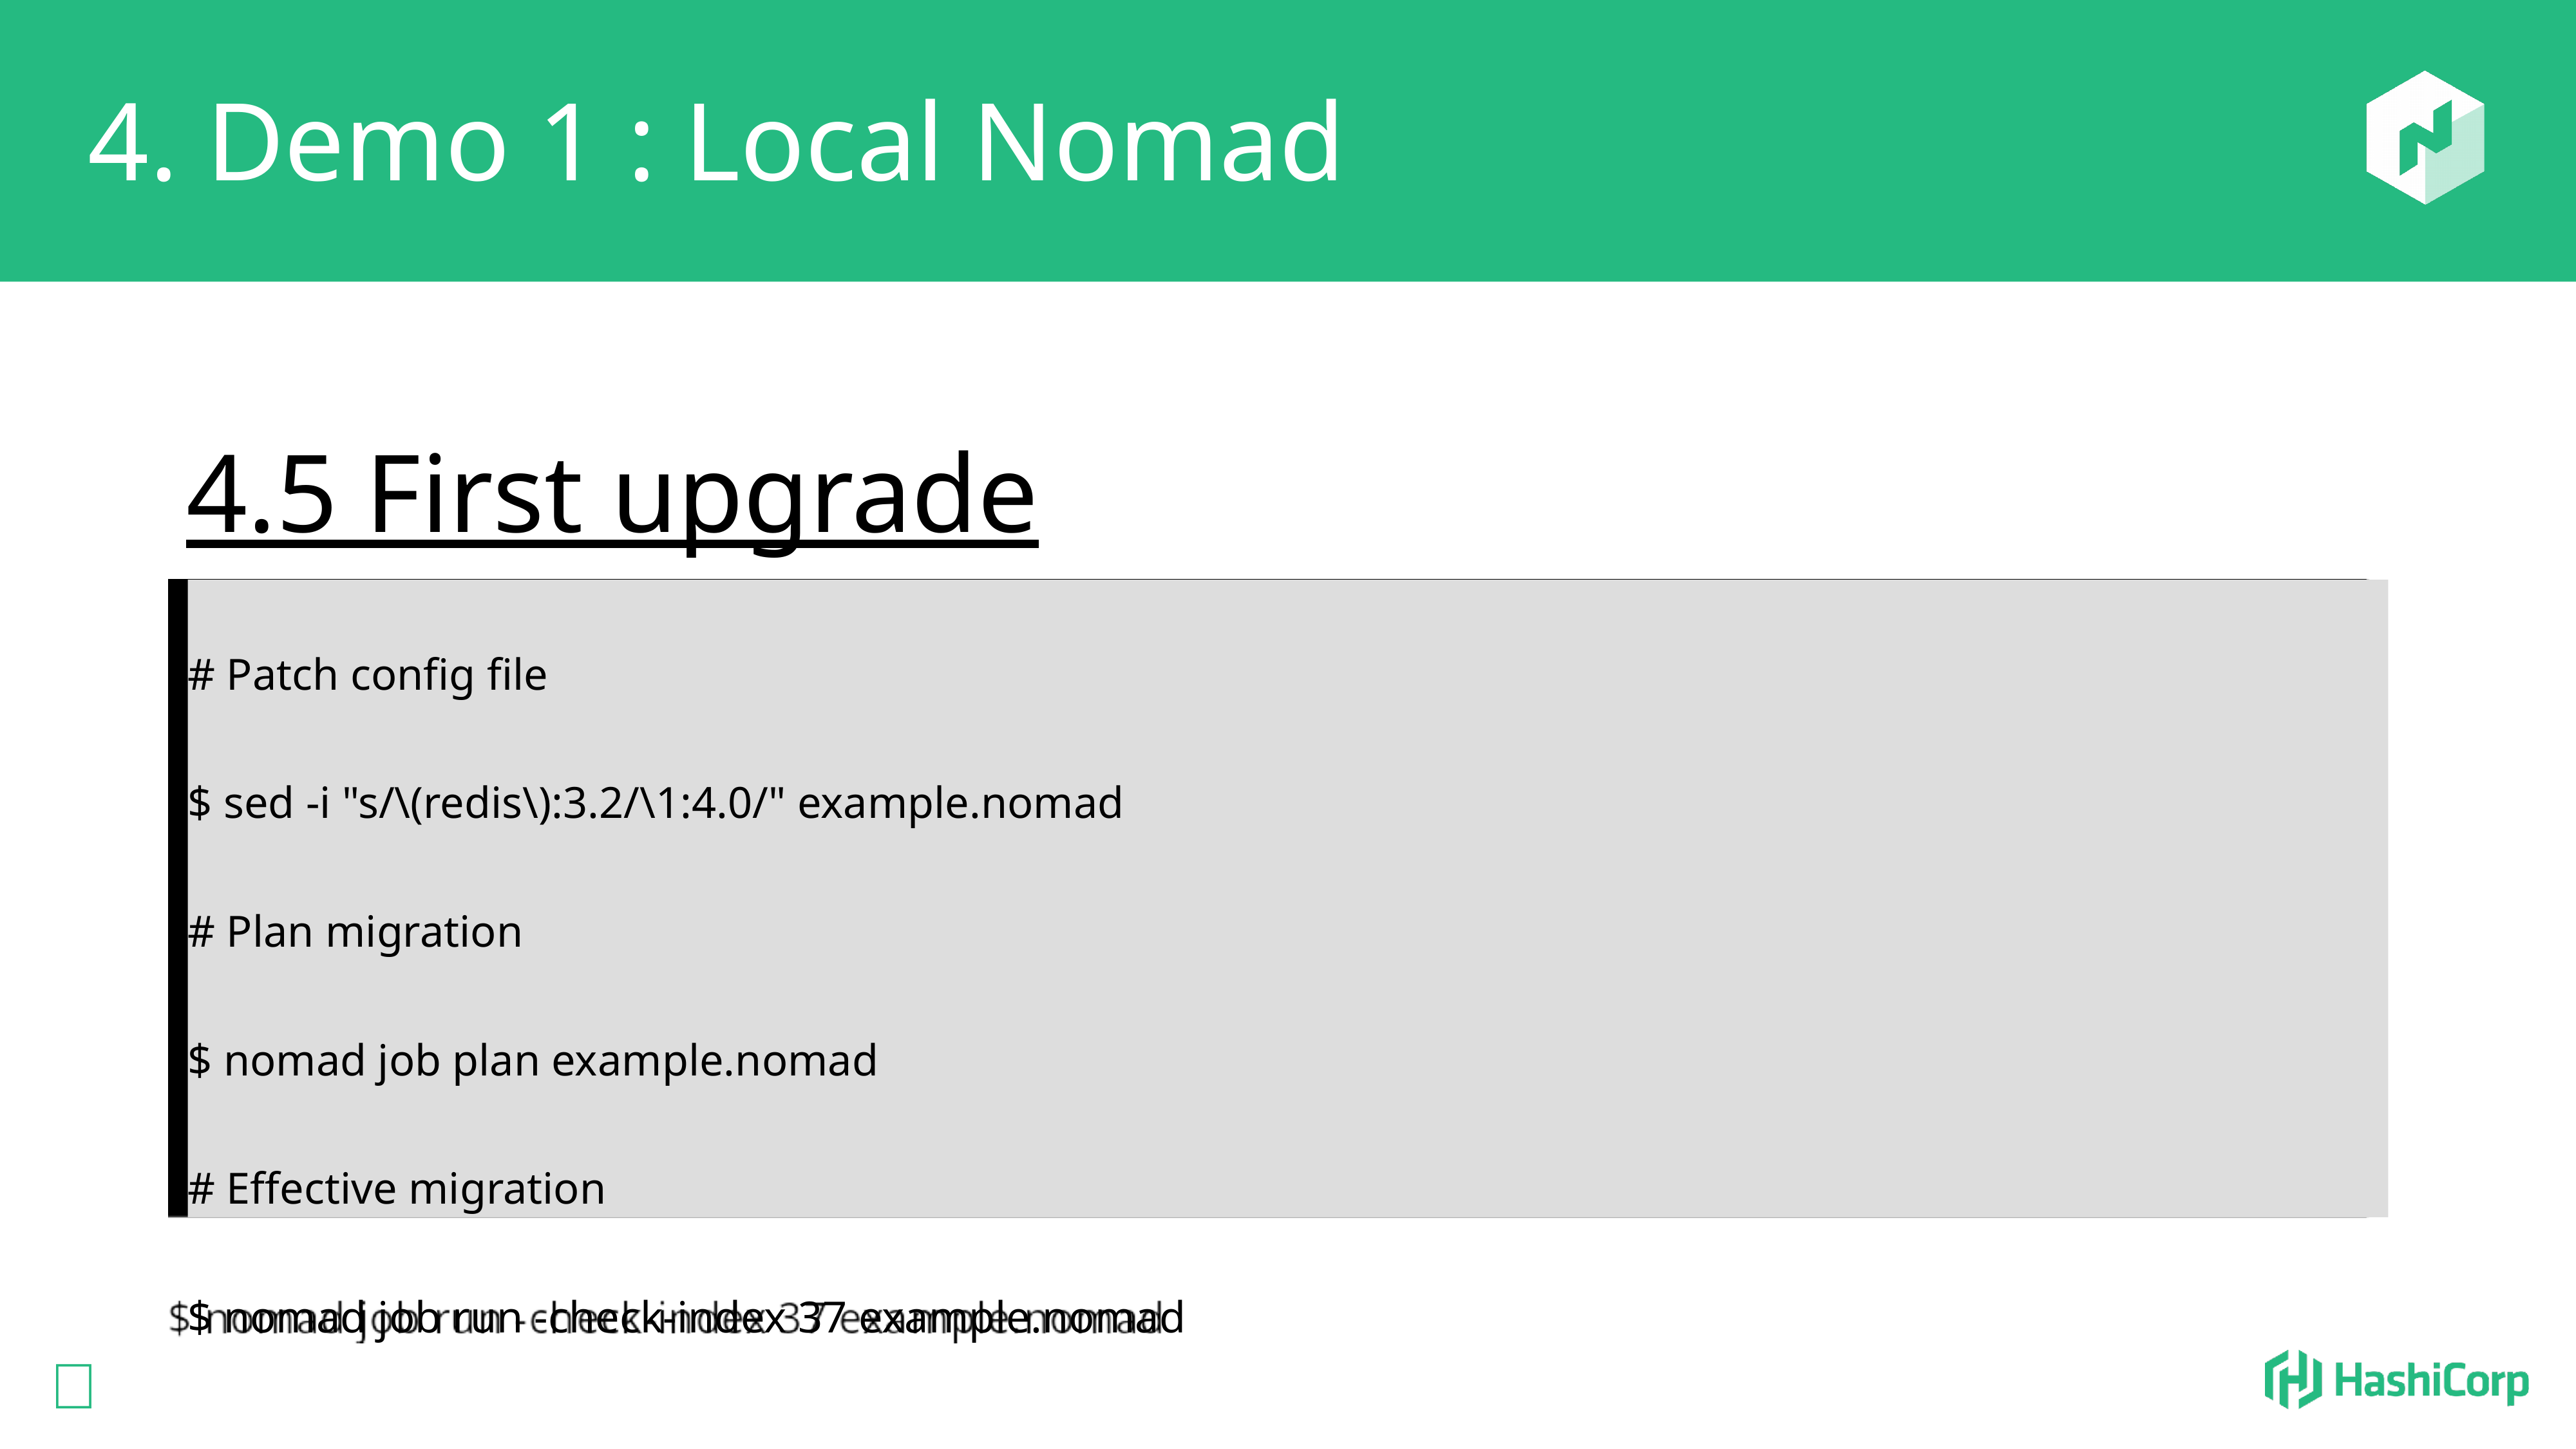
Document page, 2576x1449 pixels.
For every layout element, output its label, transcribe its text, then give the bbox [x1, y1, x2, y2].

picture [2265, 1349, 2529, 1410]
picture [2358, 70, 2493, 205]
list # Patch config file $ sed -i "s/\(redis\):3.2/\1:4.0/" example.nomad # Plan migration $ nomad job plan example.nomad # Effective migration $ nomad job run -check-index 37 example.nomad [187, 580, 2389, 1218]
list 4.5 First upgrade [186, 402, 2387, 580]
title 4. Demo 1 : Local Nomad [82, 37, 2313, 238]
